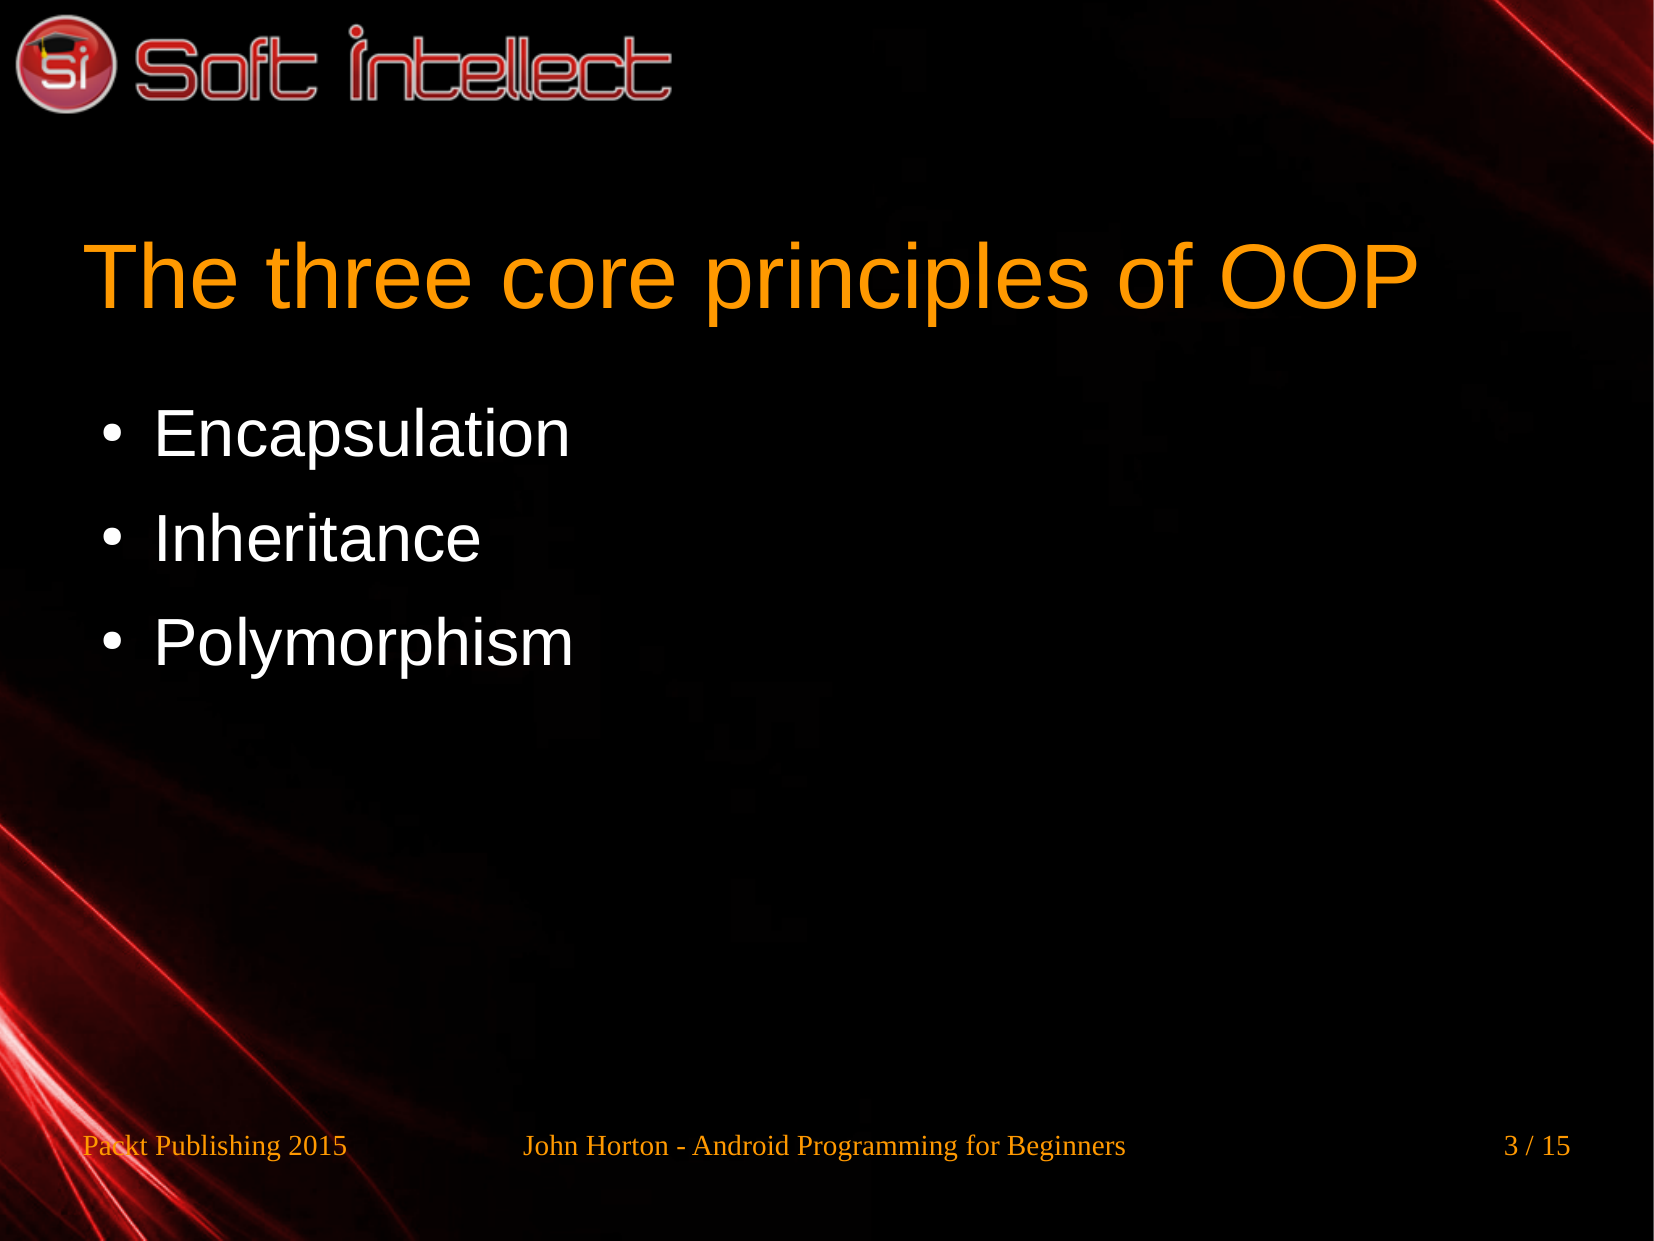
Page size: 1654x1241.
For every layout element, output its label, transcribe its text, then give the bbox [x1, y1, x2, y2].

title The three core principles of OOP [82, 173, 1571, 381]
list Encapsulation Inheritance Polymorphism [82, 396, 1571, 1116]
picture [0, 0, 1654, 1241]
